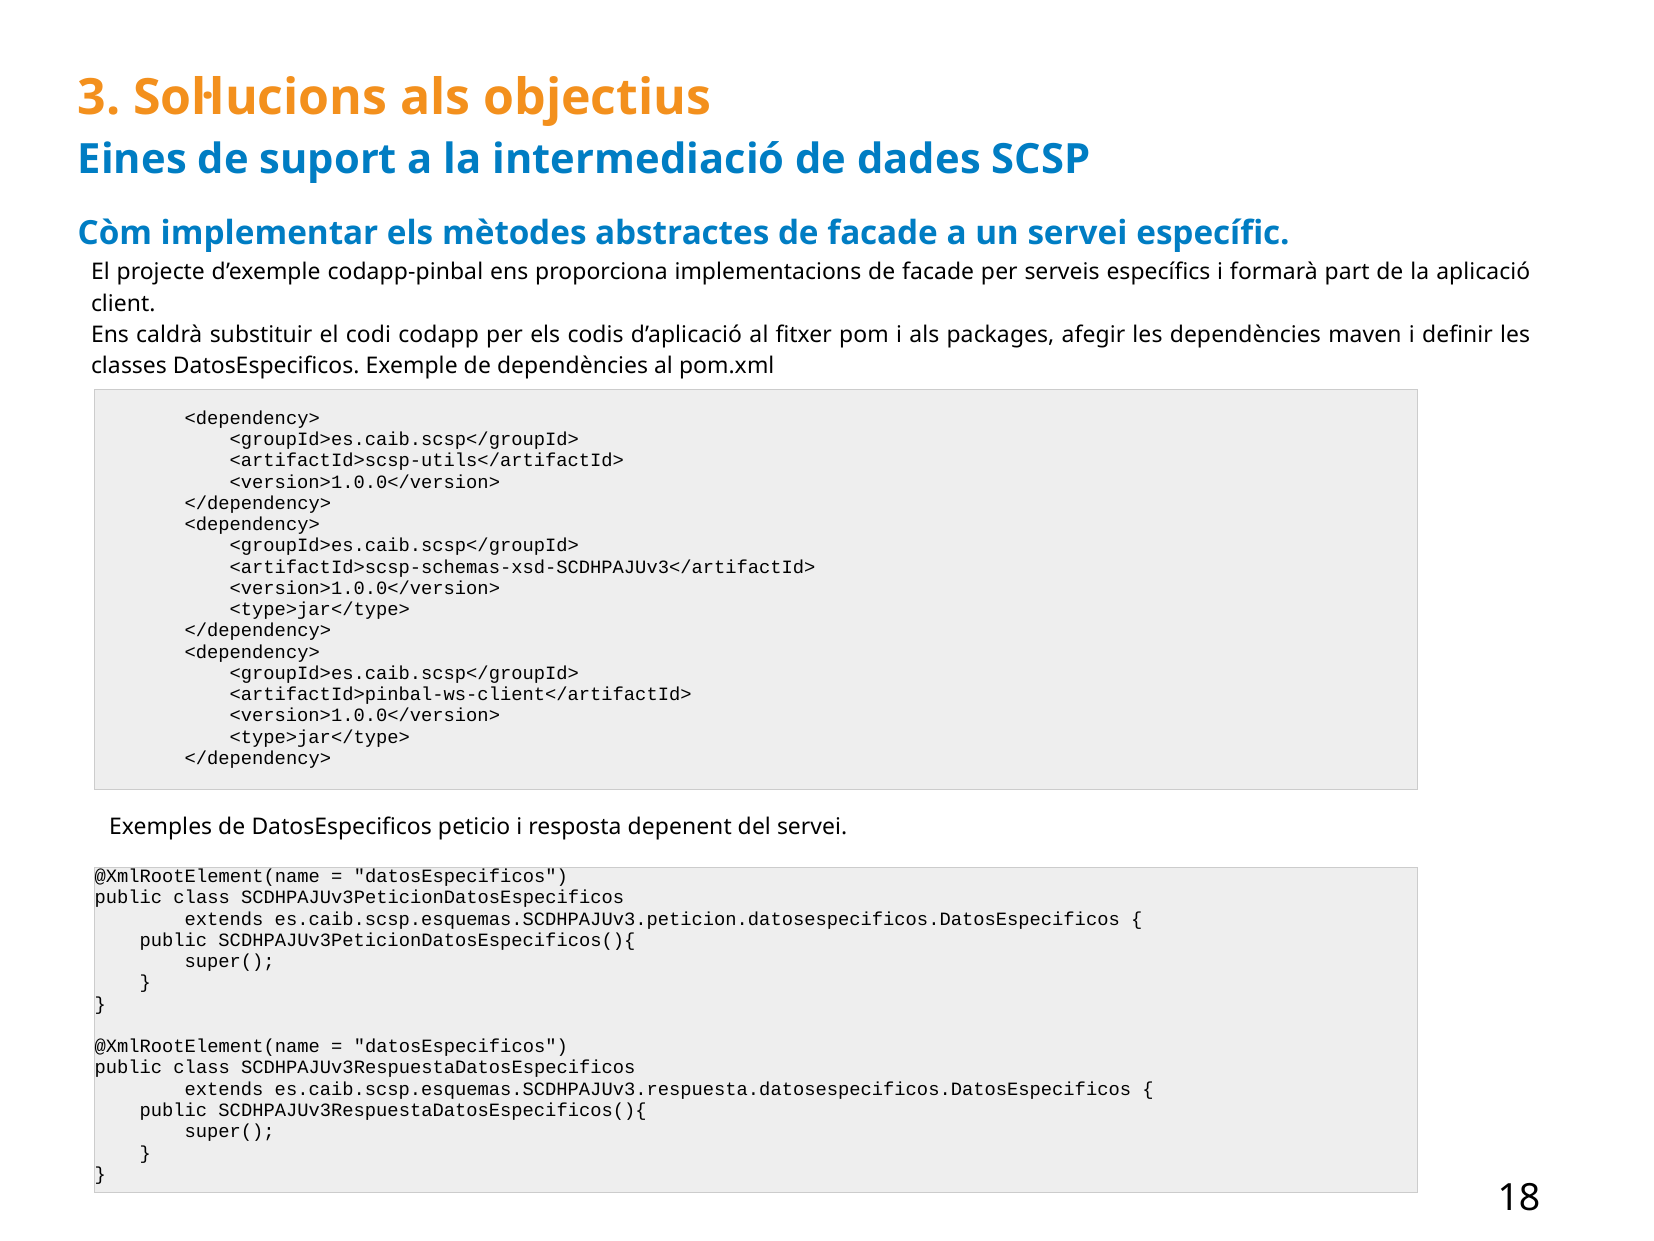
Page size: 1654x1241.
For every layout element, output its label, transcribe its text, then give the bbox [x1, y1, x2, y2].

text_box Exemples de DatosEspecificos peticio i resposta depenent del servei. [94, 803, 1566, 846]
text_box <dependency> <groupId>es.caib.scsp</groupId> <artifactId>scsp-utils</artifactId> <version>1.0.0</version> </dependency> <dependency> <groupId>es.caib.scsp</groupId> <artifactId>scsp-schemas-xsd-SCDHPAJUv3</artifactId> <version>1.0.0</version> <type>jar</type> </dependency> <dependency> <groupId>es.caib.scsp</groupId> <artifactId>pinbal-ws-client</artifactId> <version>1.0.0</version> <type>jar</type> </dependency> [94, 389, 1418, 790]
text_box El projecte d’exemple codapp-pinbal ens proporciona implementacions de facade per serveis específics i formarà part de la aplicació client. Ens caldrà substituir el codi codapp per els codis d’aplicació al fitxer pom i als packages, afegir les dependències maven i definir les classes DatosEspecificos. Exemple de dependències al pom.xml [76, 248, 1548, 374]
text_box <número> [1482, 1163, 1654, 1229]
text_box 3. Sol·lucions als objectius Eines de suport a la intermediació de dades SCSP Còm implementar els mètodes abstractes de facade a un servei específic. [63, 53, 1535, 148]
text_box @XmlRootElement(name = "datosEspecificos") public class SCDHPAJUv3PeticionDatosEspecificos extends es.caib.scsp.esquemas.SCDHPAJUv3.peticion.datosespecificos.DatosEspecificos { public SCDHPAJUv3PeticionDatosEspecificos(){ super(); } } @XmlRootElement(name = "datosEspecificos") public class SCDHPAJUv3RespuestaDatosEspecificos extends es.caib.scsp.esquemas.SCDHPAJUv3.respuesta.datosespecificos.DatosEspecificos { public SCDHPAJUv3RespuestaDatosEspecificos(){ super(); } } [94, 867, 1418, 1193]
